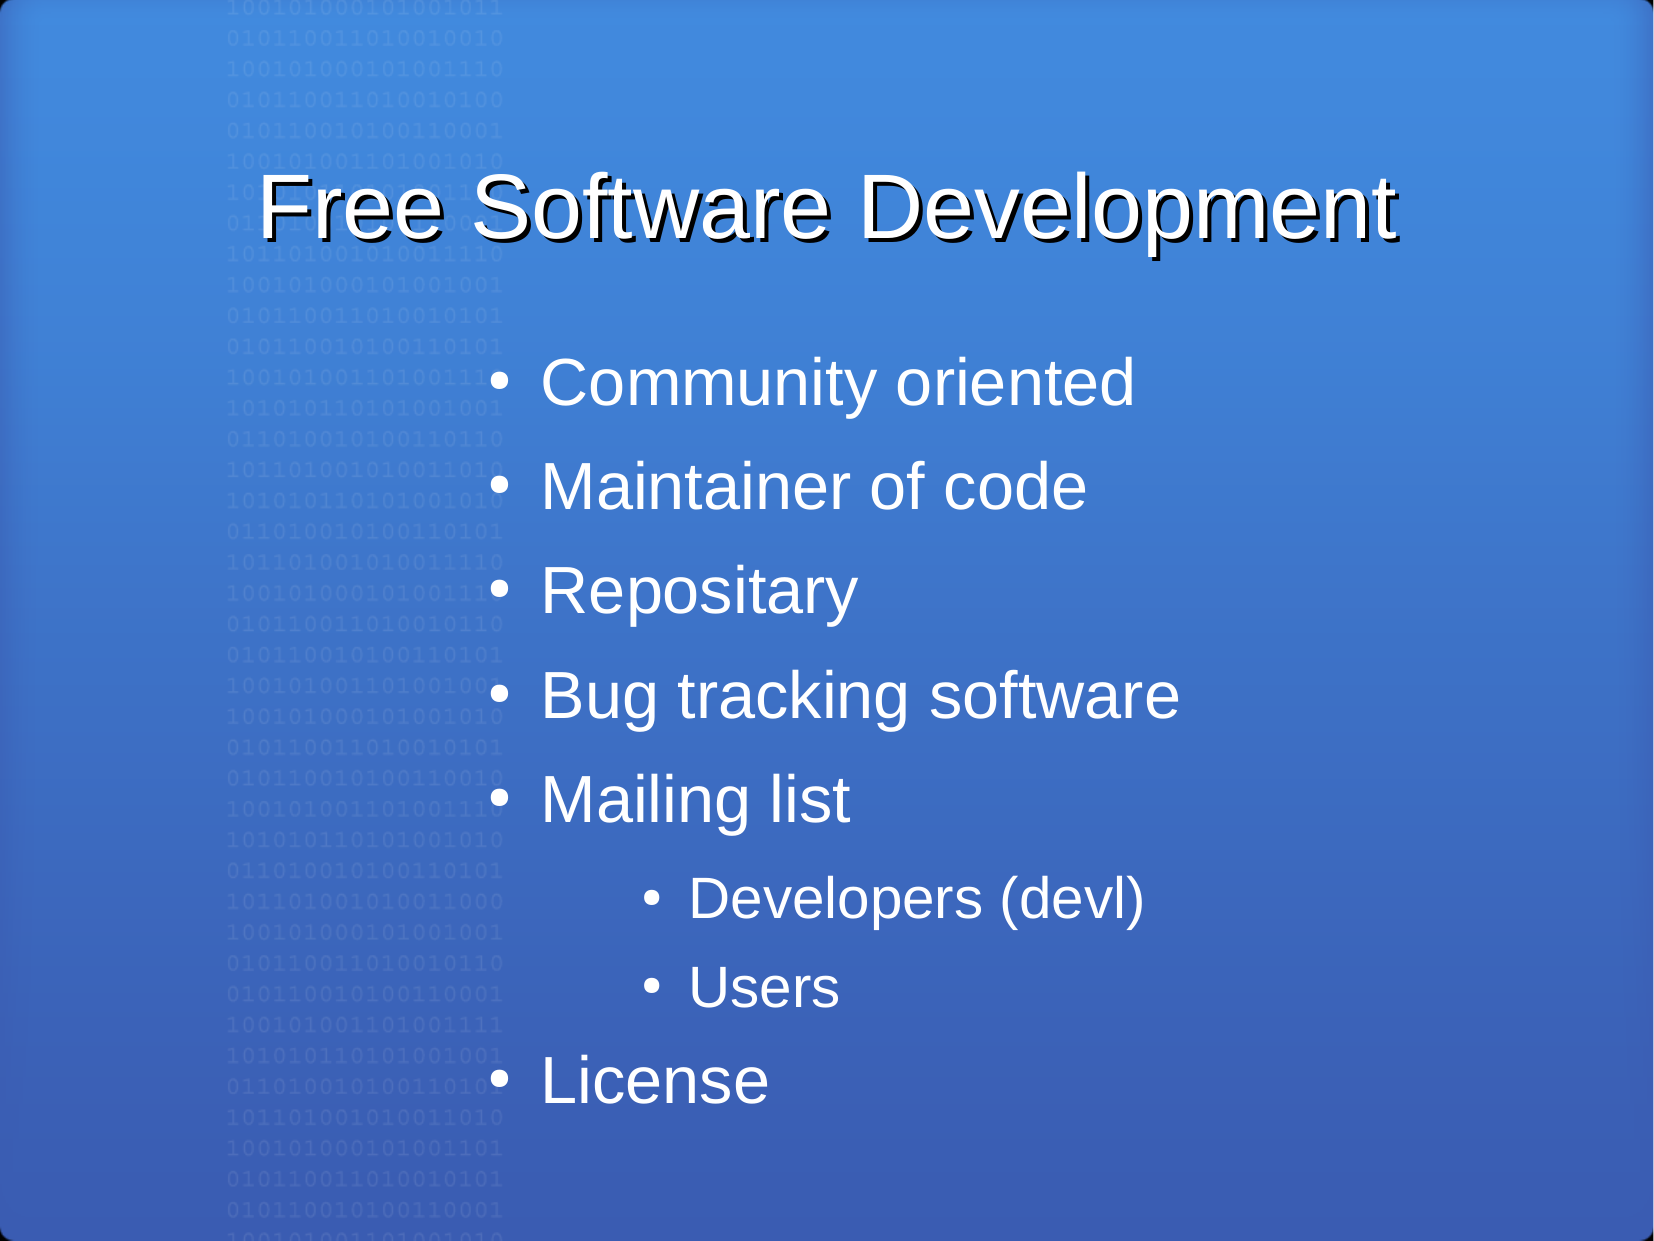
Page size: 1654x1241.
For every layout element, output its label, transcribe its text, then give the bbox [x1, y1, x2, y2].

picture [0, 0, 1654, 1241]
title Free Software Development [121, 102, 1534, 311]
list Community oriented Maintainer of code Repositary Bug tracking software Mailing list Developers (devl) Users License [452, 344, 1601, 1127]
